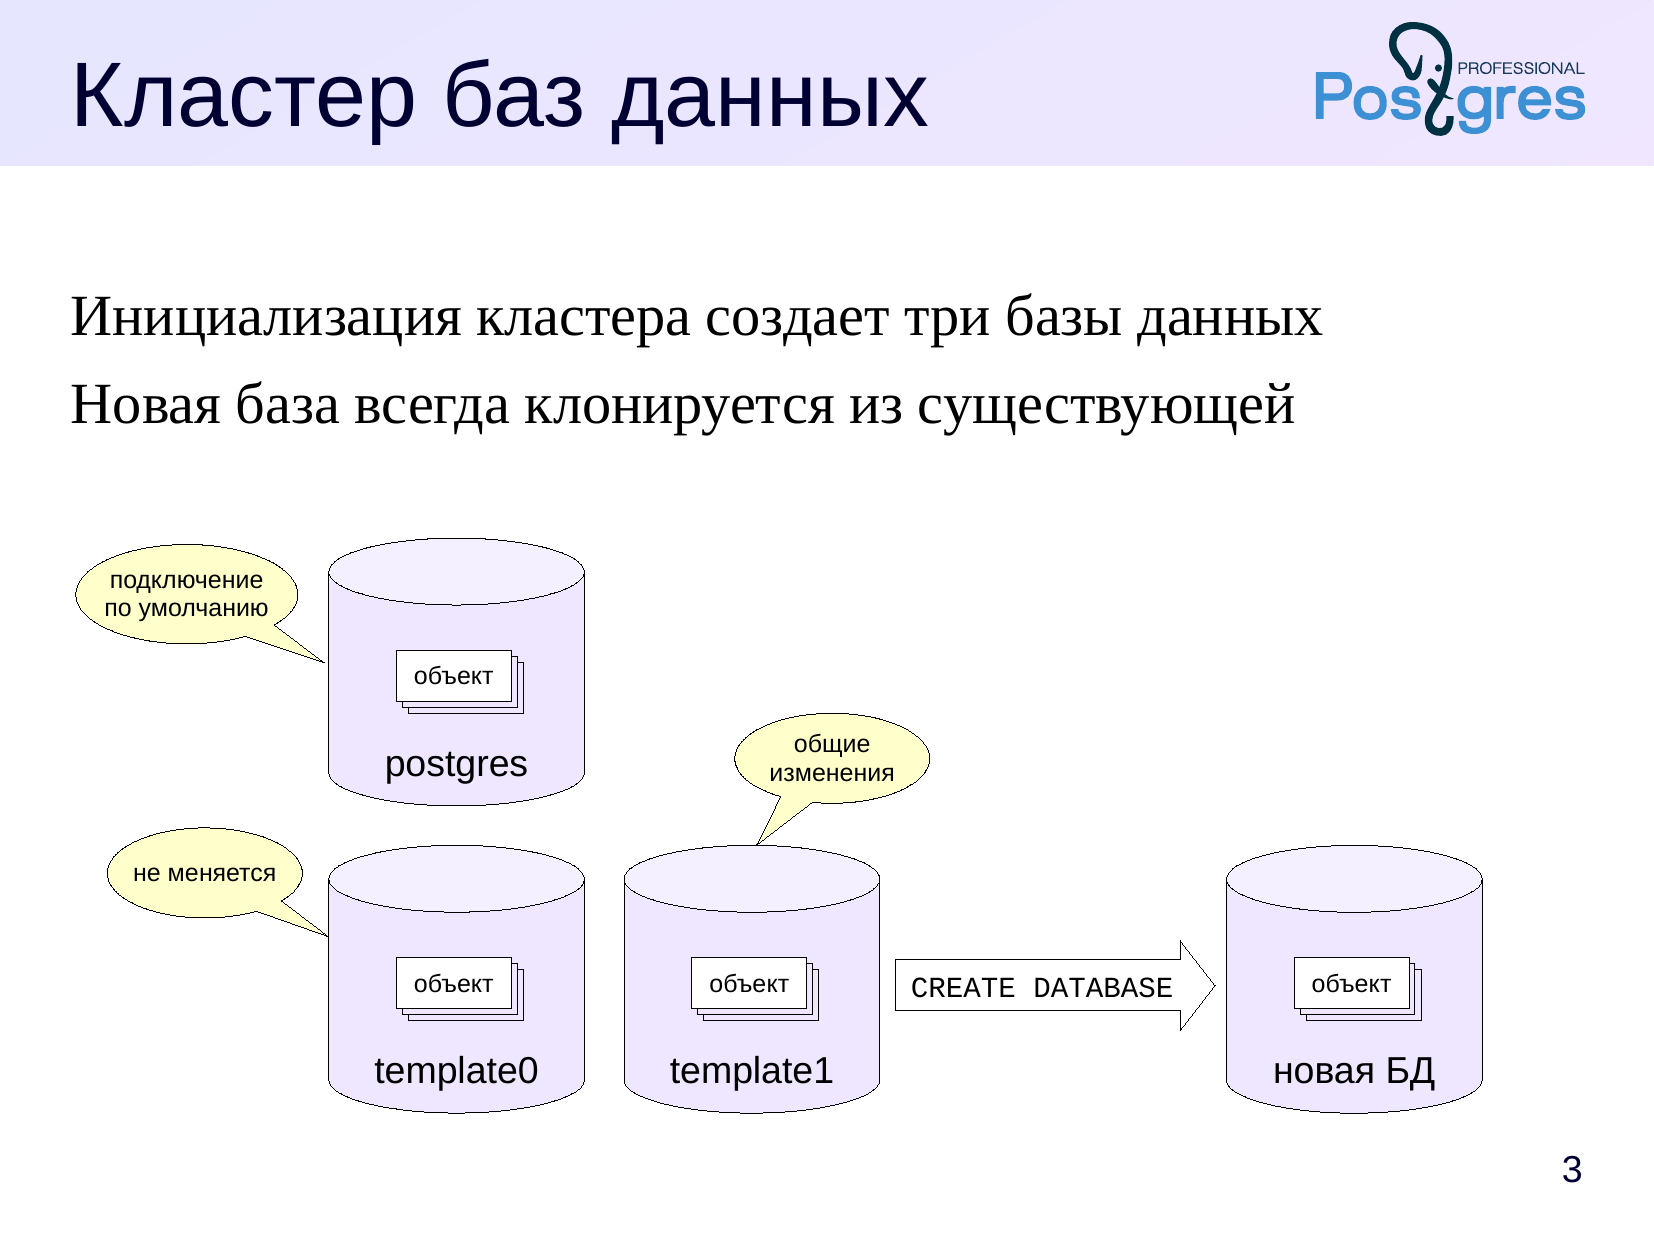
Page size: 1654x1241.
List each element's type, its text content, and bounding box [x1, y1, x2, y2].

text_box объект [691, 957, 807, 1009]
text_box общие изменения [734, 713, 930, 845]
text_box не меняется [107, 827, 329, 937]
text_box объект [1294, 957, 1410, 1009]
text_box [895, 940, 1216, 1031]
text_box объект [396, 650, 512, 702]
text_box таблица [703, 969, 819, 1021]
text_box CREATE DATABASE [895, 965, 1189, 1014]
title Кластер баз данных [70, 43, 1241, 147]
text_box таблица [697, 963, 813, 1015]
text_box таблица [402, 963, 518, 1015]
text_box таблица [402, 656, 518, 708]
text_box таблица [408, 969, 524, 1021]
list Инициализация кластера создает три базы данных Новая база всегда клонируется из существующей [70, 283, 1583, 1134]
text_box таблица [1306, 969, 1422, 1021]
text_box таблица [1300, 963, 1415, 1015]
text_box подключение по умолчанию [75, 544, 325, 663]
text_box объект [396, 957, 512, 1009]
text_box таблица [408, 662, 524, 714]
